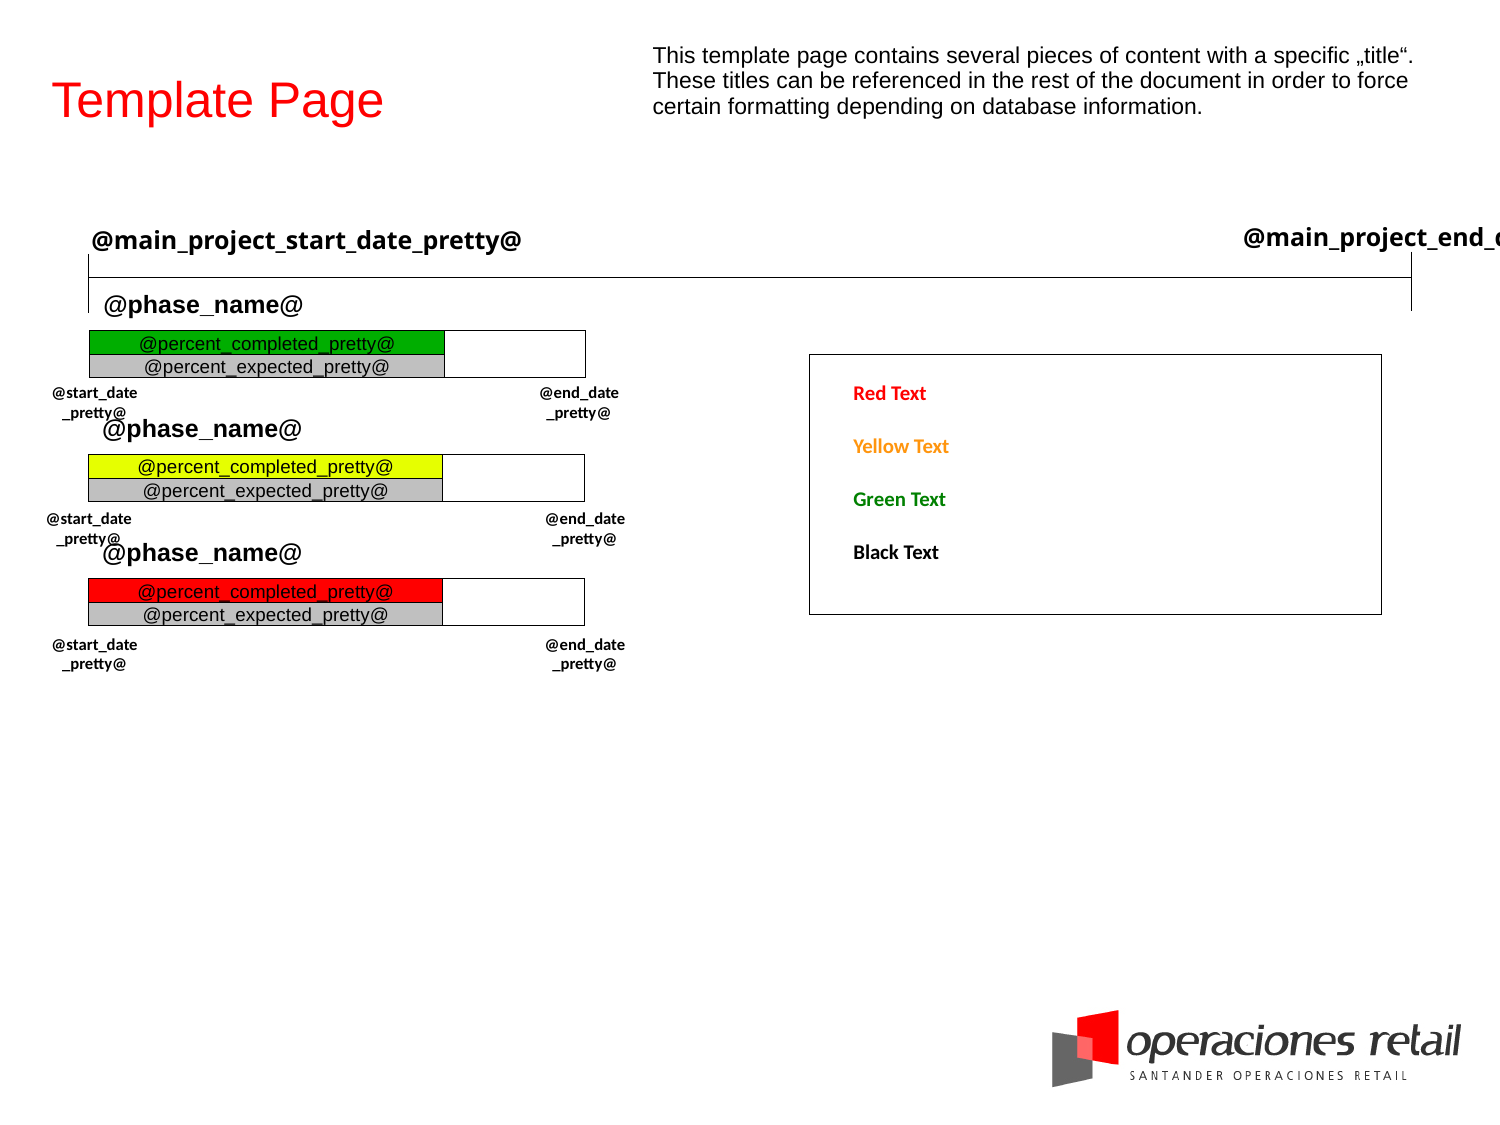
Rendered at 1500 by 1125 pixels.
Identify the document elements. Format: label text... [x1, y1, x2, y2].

text_box Green Text [838, 490, 1418, 536]
text_box [443, 454, 585, 502]
text_box @phase_name@ [87, 531, 318, 576]
text_box @end_date_pretty@ [526, 500, 644, 556]
text_box @phase_name@ [87, 407, 318, 451]
text_box @percent_completed_pretty@ [88, 454, 443, 478]
text_box [443, 578, 585, 626]
text_box Yellow Text [838, 430, 1418, 490]
text_box @start_date_pretty@ [35, 374, 154, 430]
text_box @start_date_pretty@ [35, 626, 154, 681]
text_box @phase_name@ [88, 283, 320, 328]
text_box [445, 330, 586, 378]
text_box @end_date_pretty@ [526, 626, 644, 681]
picture [1041, 999, 1472, 1098]
text_box This template page contains several pieces of content with a specific „title“. These titles can be referenced in the rest of the document in order to force certain formatting depending on database information. [637, 35, 1471, 189]
text_box @end_date_pretty@ [520, 374, 638, 430]
text_box Black Text [838, 536, 1418, 596]
text_box @main_project_start_date_pretty@ [76, 214, 561, 261]
text_box @percent_expected_pretty@ [88, 478, 443, 502]
text_box @main_project_end_date_pretty@ [1228, 212, 1500, 258]
text_box @percent_expected_pretty@ [88, 602, 443, 626]
text_box @start_date_pretty@ [30, 500, 148, 556]
text_box @percent_completed_pretty@ [89, 330, 445, 354]
text_box [809, 354, 1382, 615]
text_box Red Text [838, 377, 1418, 430]
text_box @percent_expected_pretty@ [89, 354, 445, 378]
title Template Page [51, 53, 637, 148]
text_box @percent_completed_pretty@ [88, 578, 443, 602]
